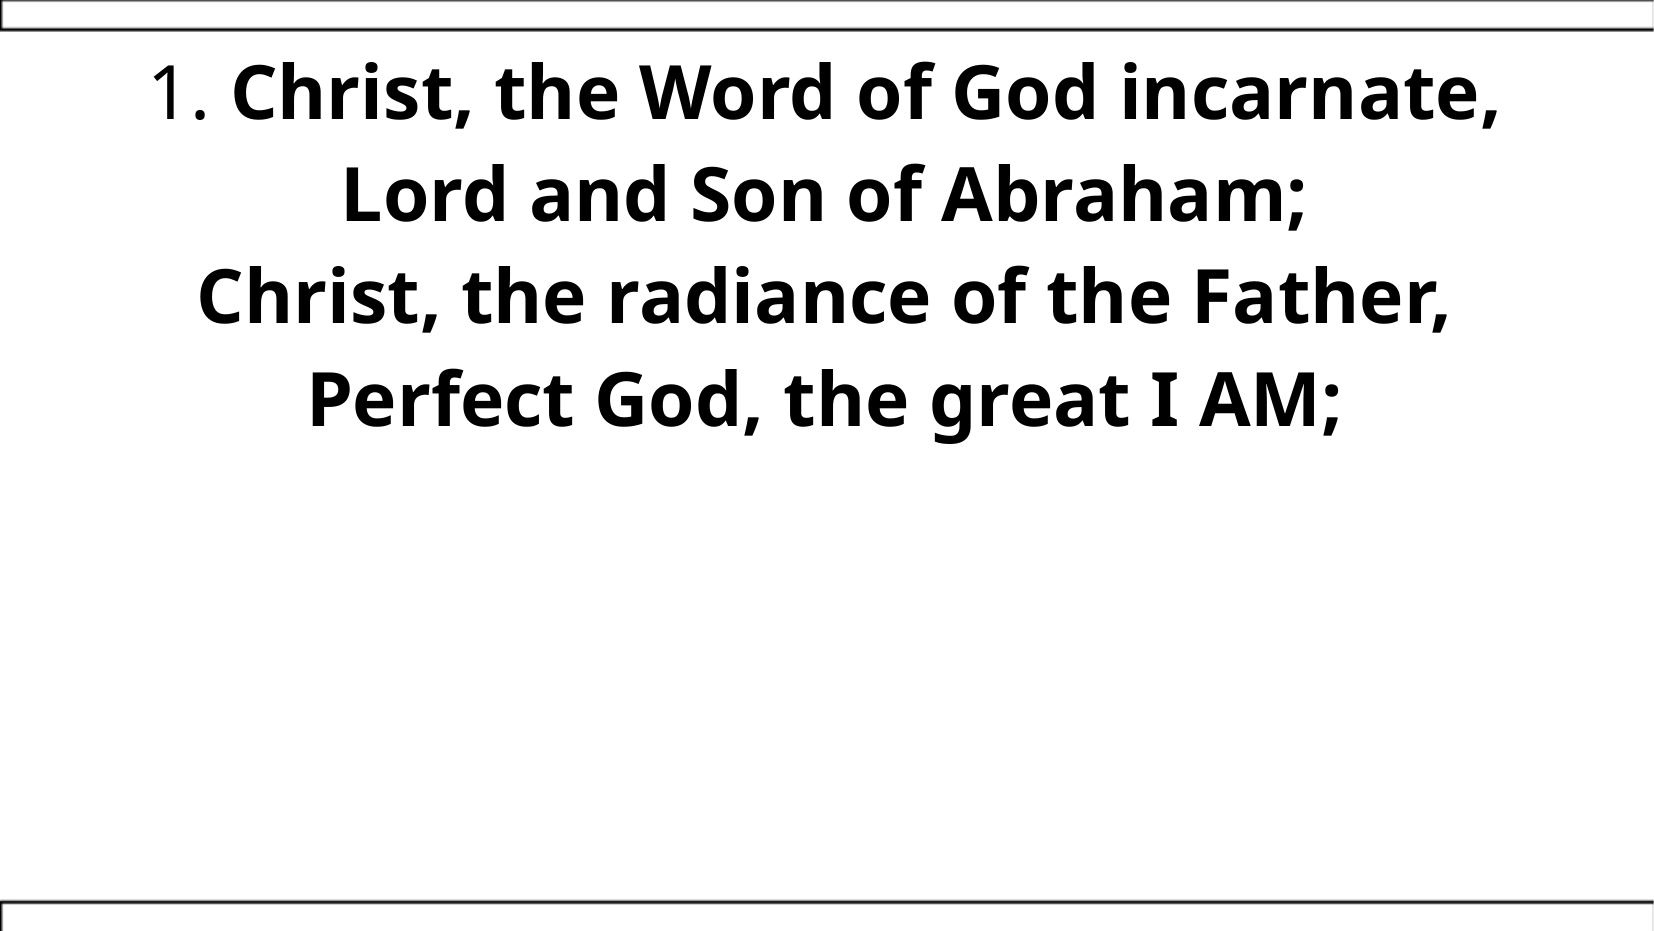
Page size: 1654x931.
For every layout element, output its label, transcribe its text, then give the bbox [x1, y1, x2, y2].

picture [0, 0, 1654, 931]
text_box 1. Christ, the Word of God incarnate, Lord and Son of Abraham; Christ, the radiance of the Father, Perfect God, the great I AM; [105, 31, 1546, 446]
